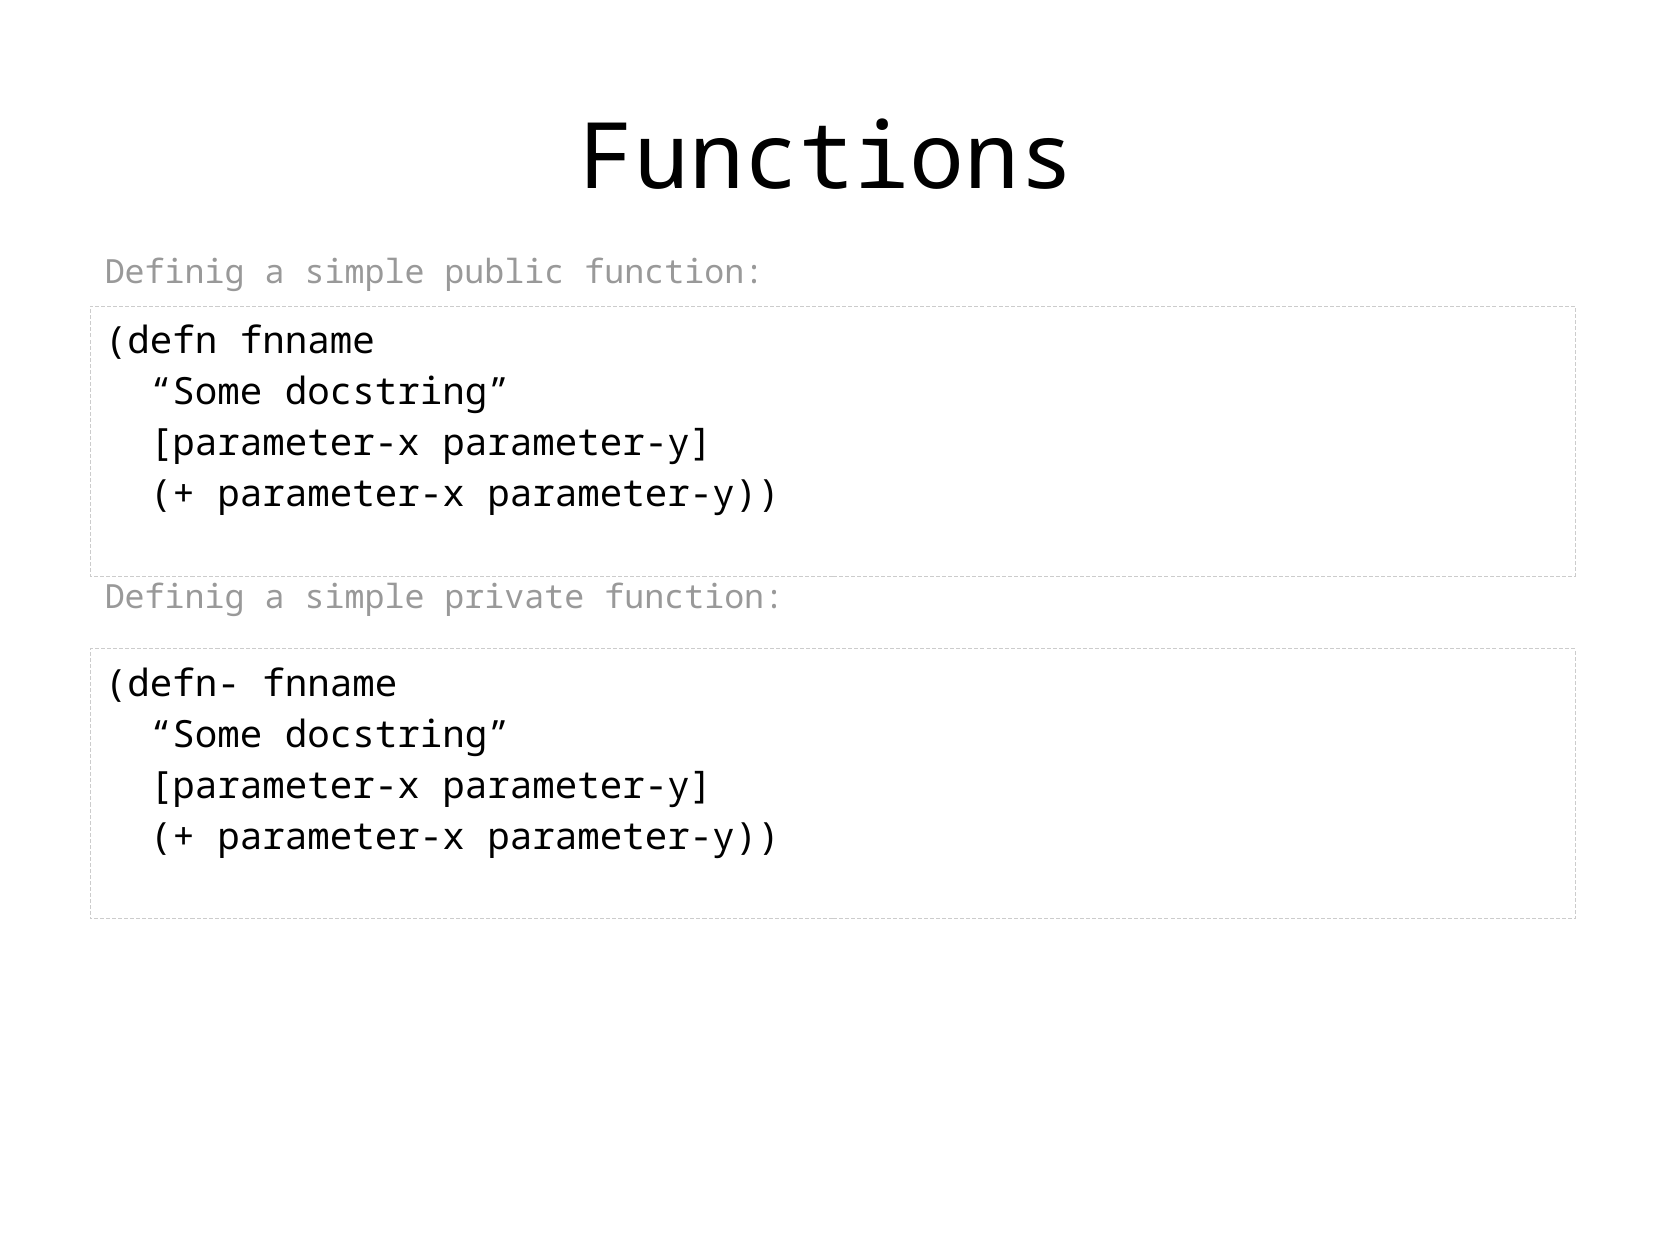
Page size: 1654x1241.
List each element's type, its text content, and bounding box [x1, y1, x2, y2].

text_box (defn- fnname “Some docstring” [parameter-x parameter-y] (+ parameter-x parameter-y)) [90, 648, 1576, 852]
text_box Definig a simple private function: [90, 565, 856, 614]
text_box Definig a simple public function: [90, 240, 856, 289]
title Functions [82, 49, 1571, 257]
text_box (defn fnname “Some docstring” [parameter-x parameter-y] (+ parameter-x parameter-y)) [90, 306, 1576, 509]
